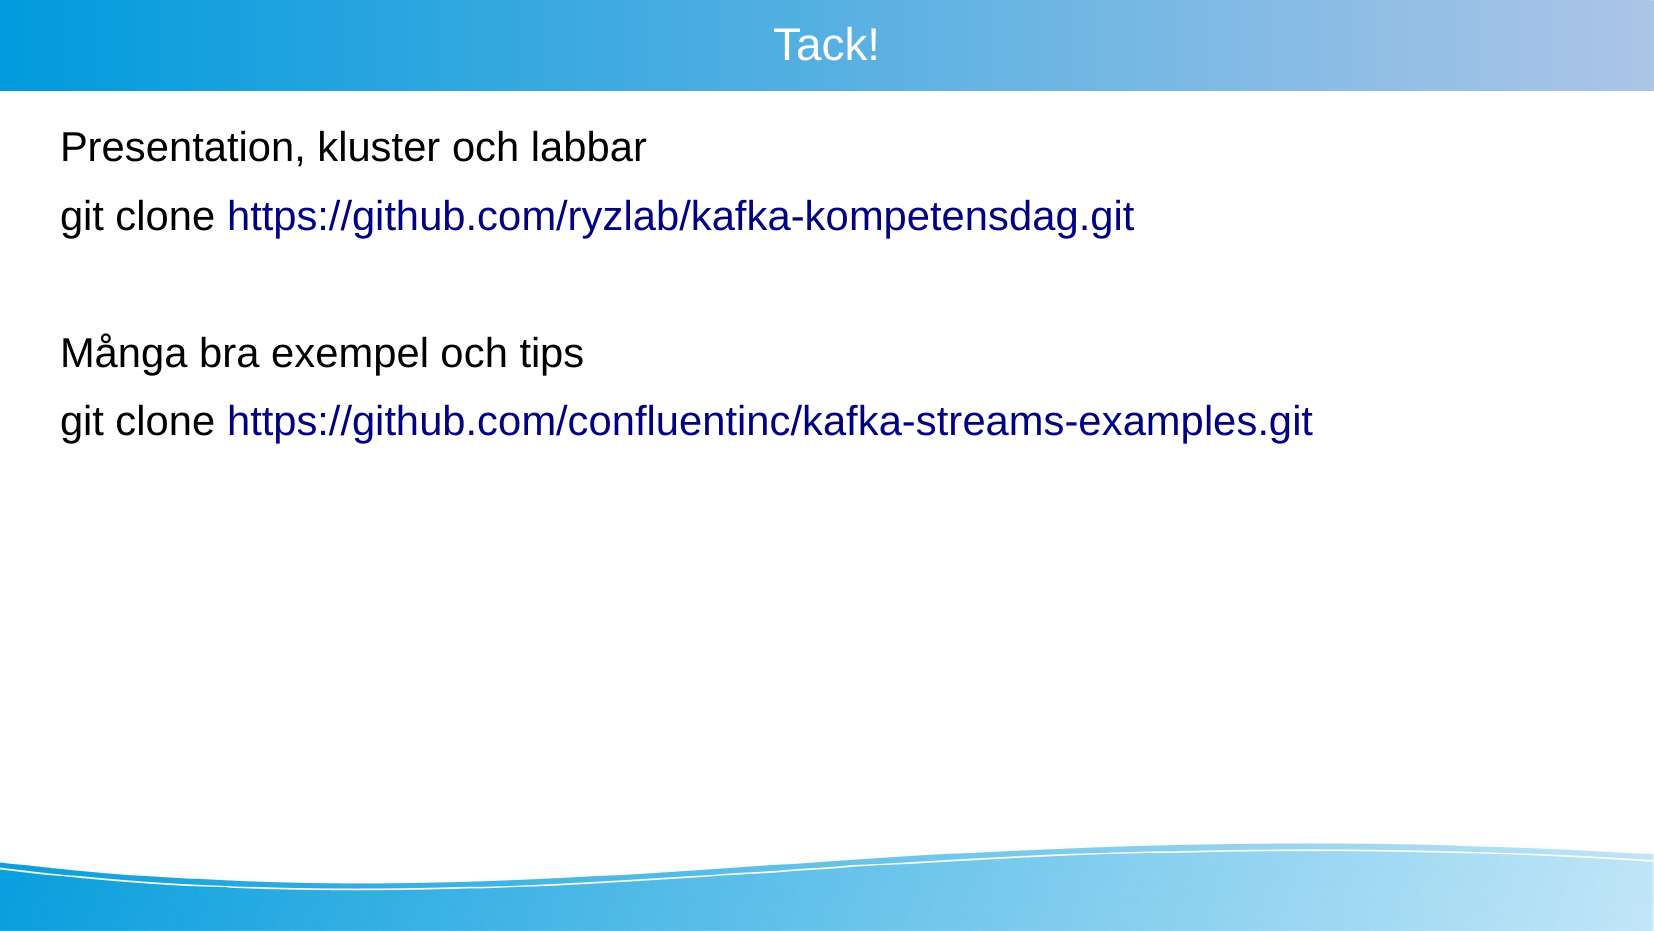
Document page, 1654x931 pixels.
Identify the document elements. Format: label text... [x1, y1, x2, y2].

list Presentation, kluster och labbar git clone https://github.com/ryzlab/kafka-kompetensdag.git Många bra exempel och tips git clone https://github.com/confluentinc/kafka-streams-examples.git [60, 123, 1591, 833]
picture [0, 843, 1654, 931]
title Tack! [82, 5, 1571, 85]
